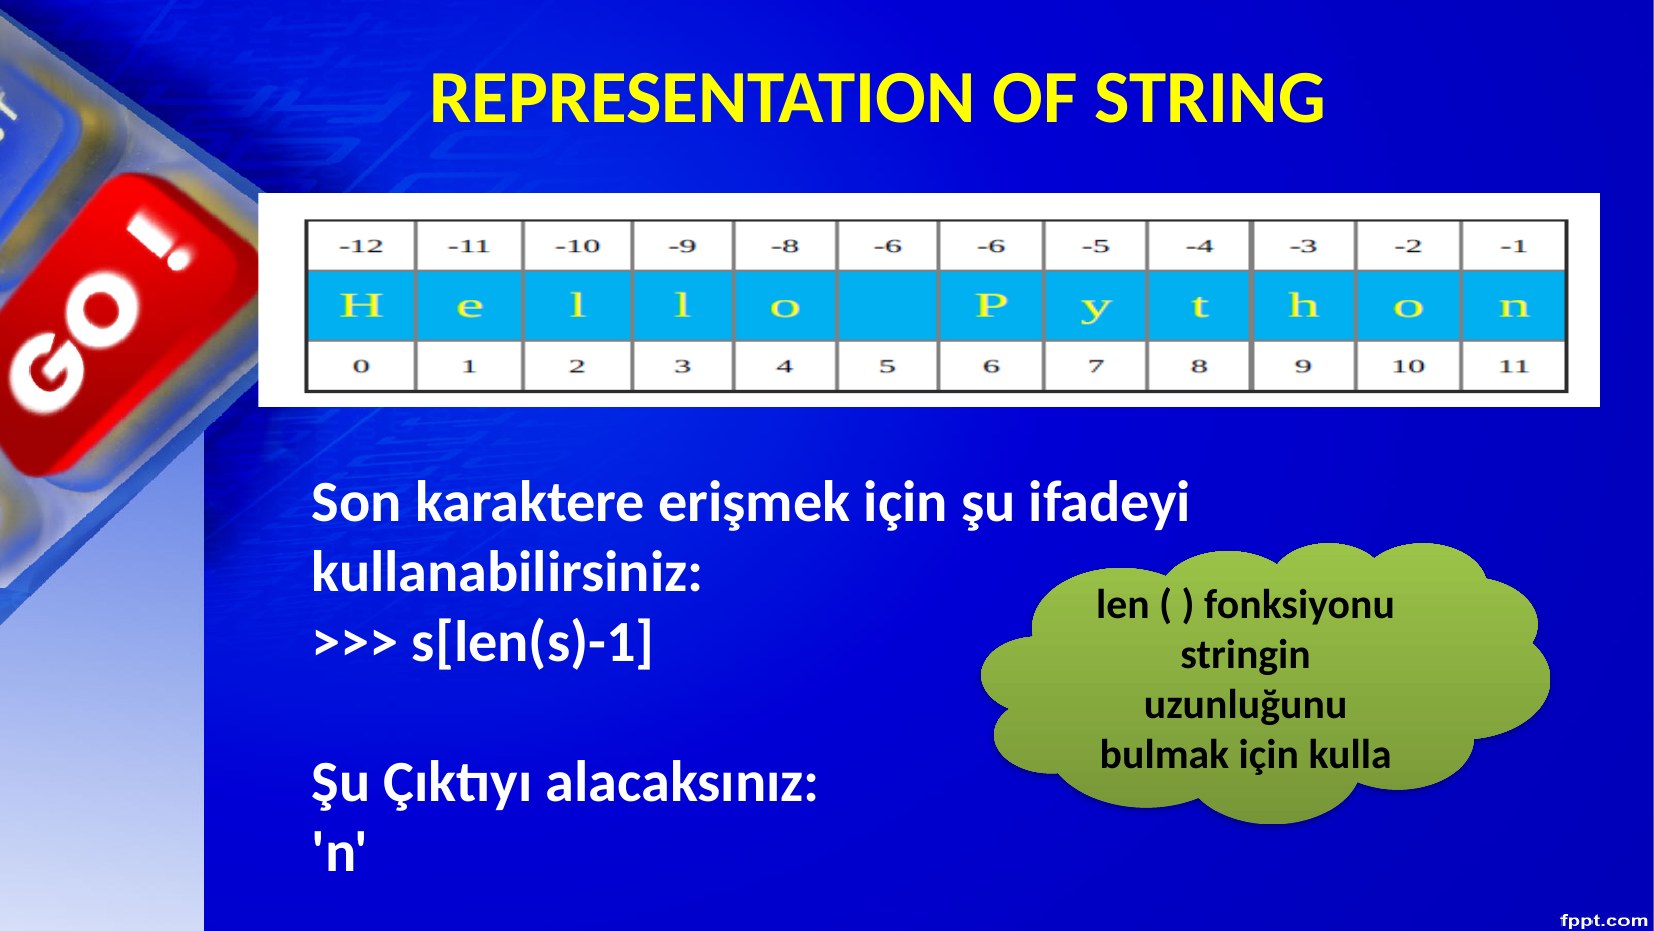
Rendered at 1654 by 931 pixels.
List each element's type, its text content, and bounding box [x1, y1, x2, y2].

text_box len ( ) fonksiyonu stringin uzunluğunu bulmak için kulla [981, 543, 1551, 825]
title REPRESENTATION OF STRING [129, 38, 1628, 146]
picture [0, 0, 1654, 931]
text_box Son karaktere erişmek için şu ifadeyi kullanabilirsiniz: >>> s[len(s)-1] Şu Çıktıyı alacaksınız: 'n' [297, 455, 1602, 891]
